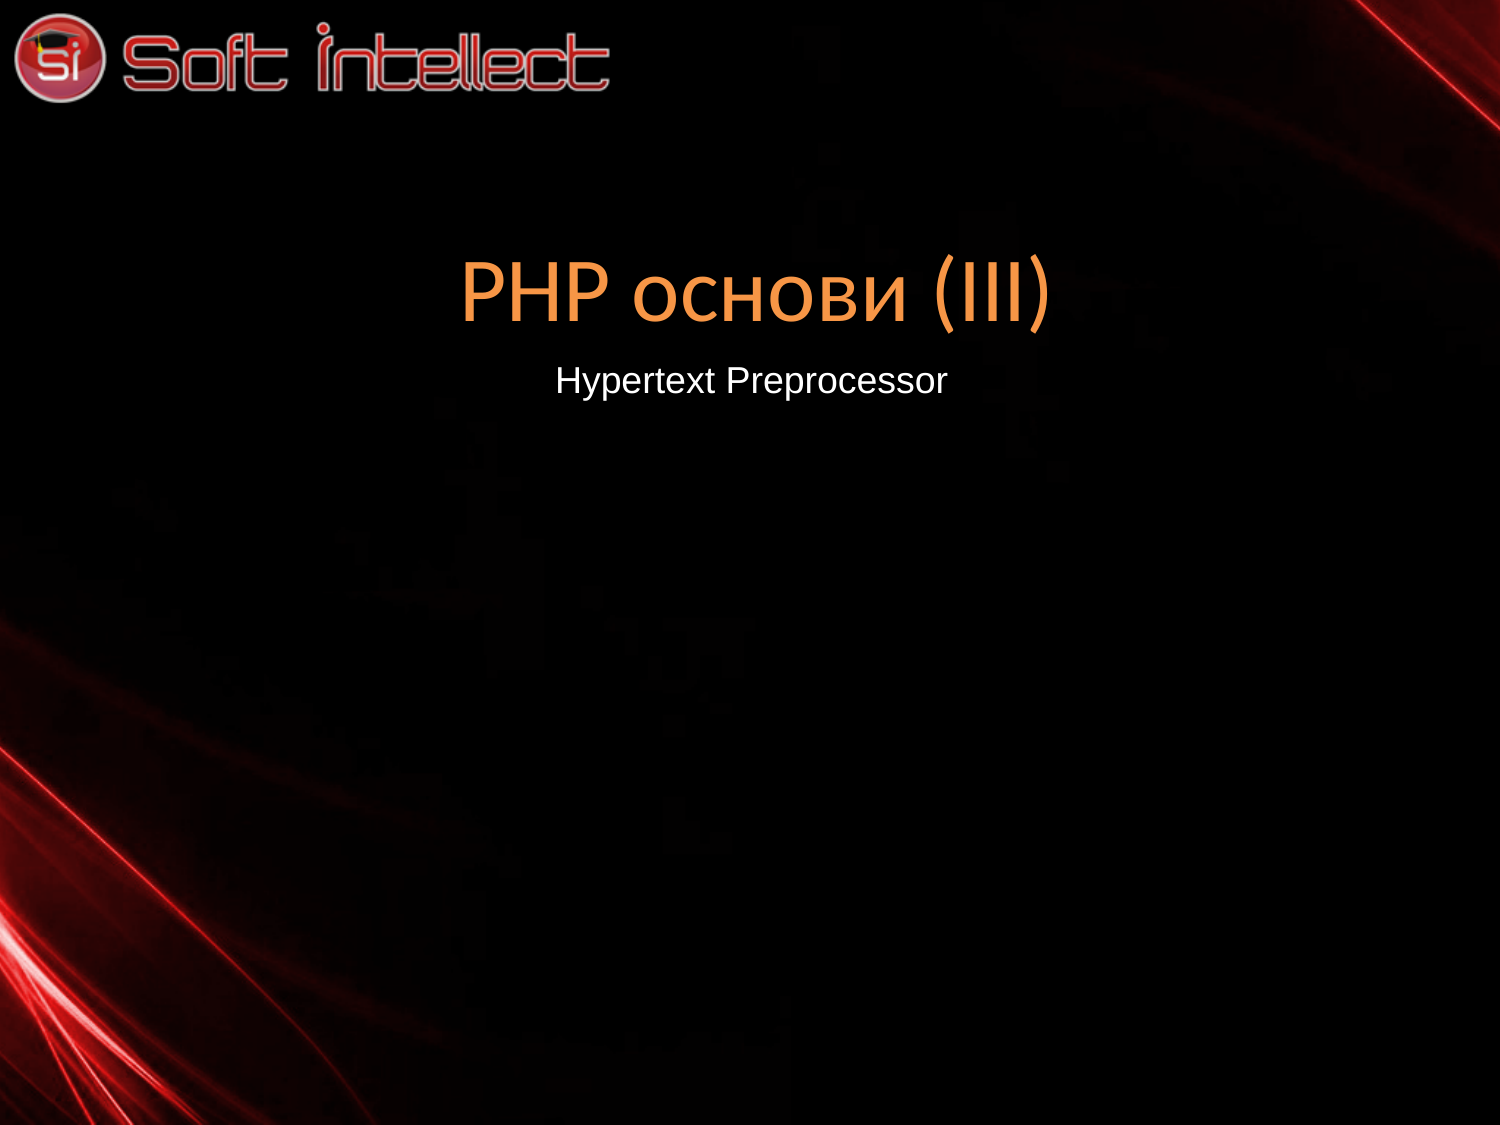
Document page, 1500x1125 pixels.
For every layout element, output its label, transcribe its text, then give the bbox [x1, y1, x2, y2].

text_box PHP основи (III) [120, 164, 1395, 405]
text_box Hypertext Preprocessor [540, 348, 1050, 405]
picture [0, 0, 1500, 1125]
